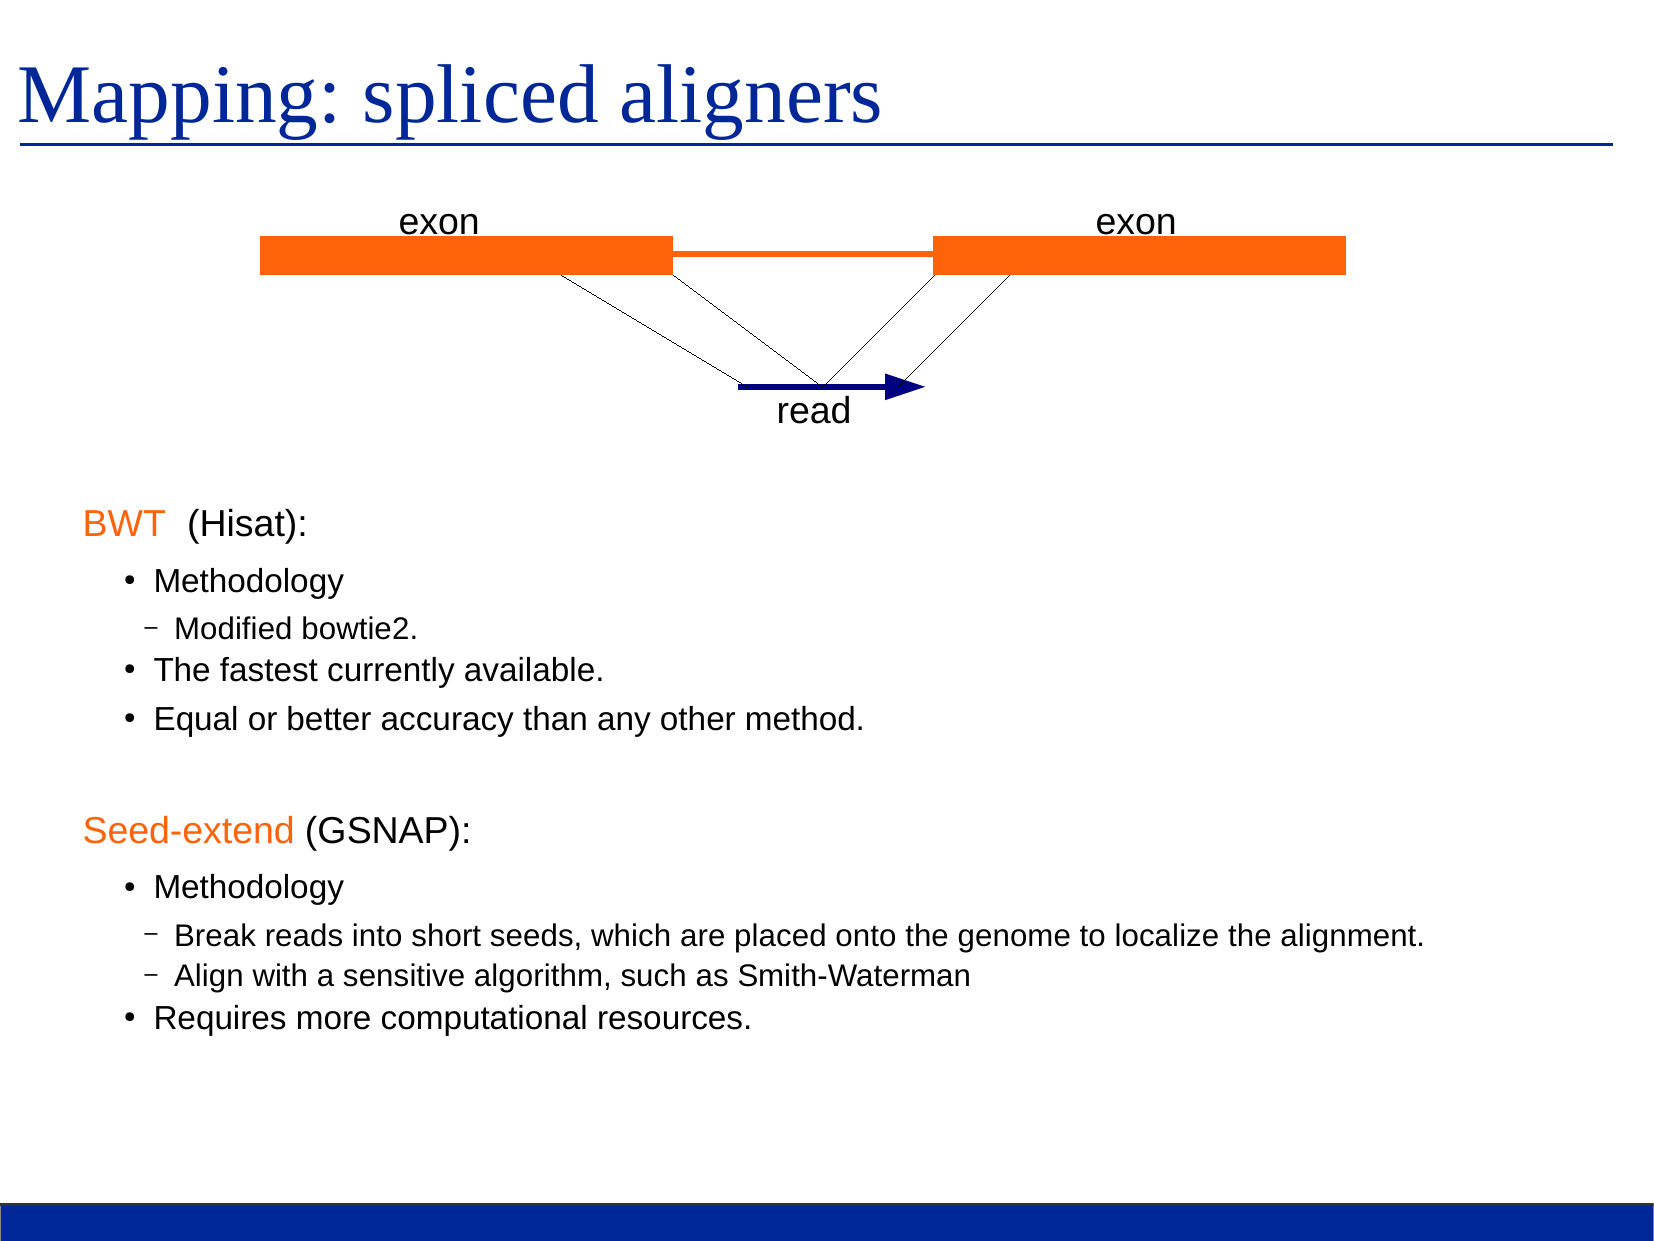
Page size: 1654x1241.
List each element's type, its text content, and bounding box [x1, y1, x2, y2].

text_box [933, 236, 1346, 275]
text_box read [761, 382, 867, 440]
text_box [260, 236, 673, 275]
title Mapping: spliced aligners [17, 0, 1589, 198]
text_box exon [383, 193, 495, 251]
text_box exon [1080, 193, 1192, 251]
list BWT (Hisat): Methodology Modified bowtie2. The fastest currently available. Equal or better accuracy than any other method. Seed-extend (GSNAP): Methodology Break reads into short seeds, which are placed onto the genome to localize the alignment. Align with a sensitive algorithm, such as Smith-Waterman Requires more computational resources. [82, 502, 1571, 1188]
